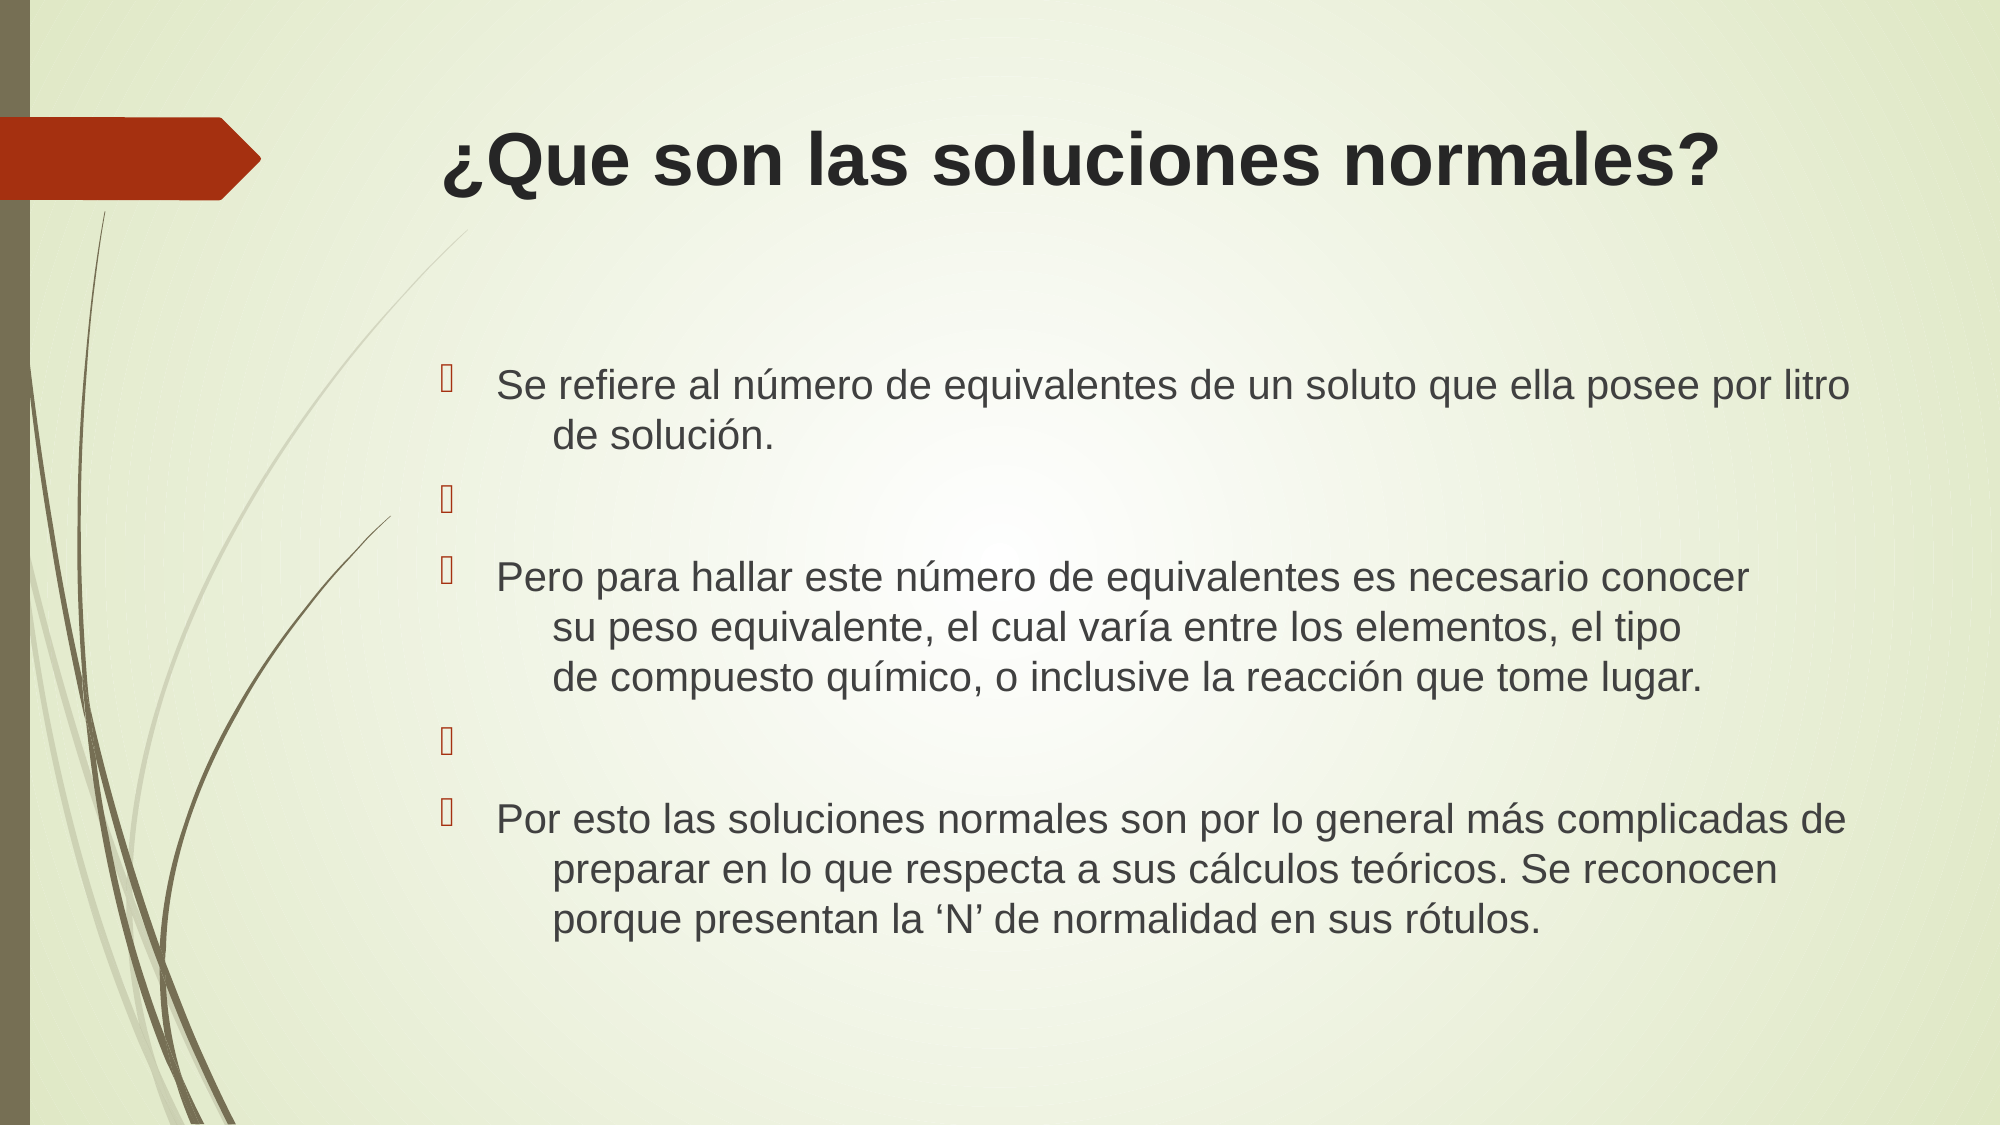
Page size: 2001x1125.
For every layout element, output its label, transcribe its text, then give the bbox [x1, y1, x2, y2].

title ¿Que son las soluciones normales? [425, 102, 1888, 313]
list Se refiere al número de equivalentes de un soluto que ella posee por litro de solución. Pero para hallar este número de equivalentes es necesario conocer su peso equivalente, el cual varía entre los elementos, el tipo de compuesto químico, o inclusive la reacción que tome lugar. Por esto las soluciones normales son por lo general más complicadas de preparar en lo que respecta a sus cálculos teóricos. Se reconocen porque presentan la ‘N’ de normalidad en sus rótulos. [424, 350, 1888, 970]
